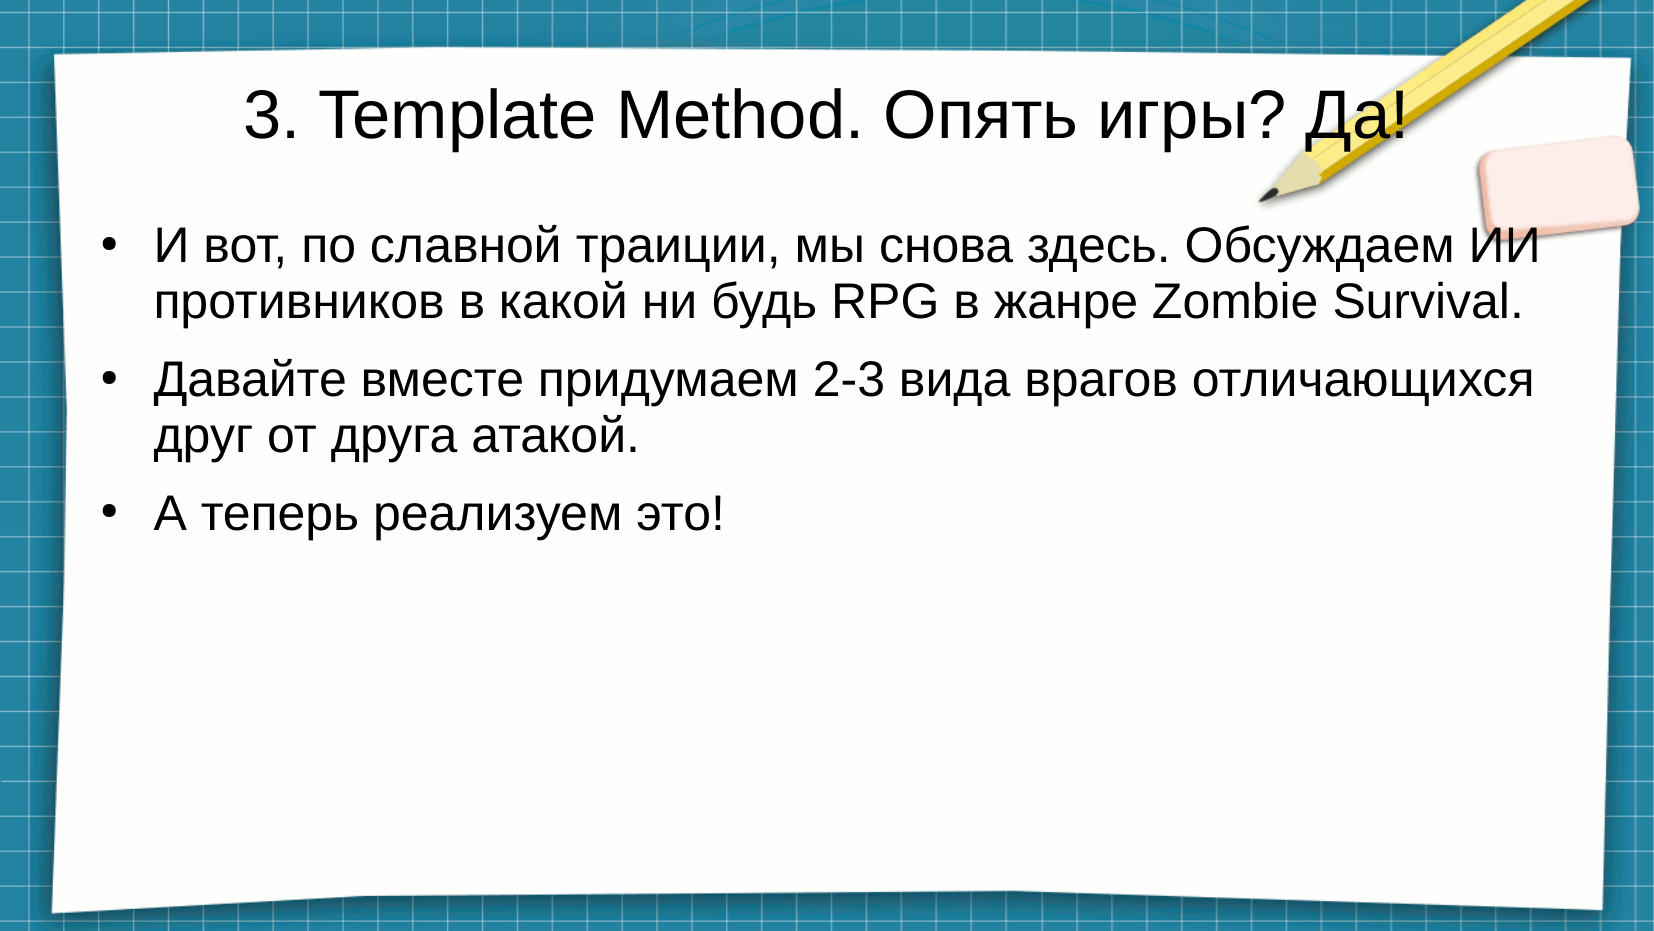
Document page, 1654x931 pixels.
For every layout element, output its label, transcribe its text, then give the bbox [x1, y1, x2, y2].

title 3. Template Method. Опять игры? Да! [82, 37, 1571, 193]
list И вот, по славной траиции, мы снова здесь. Обсуждаем ИИ противников в какой ни будь RPG в жанре Zombie Survival. Давайте вместе придумаем 2-3 вида врагов отличающихся друг от друга атакой. А теперь реализуем это! [82, 217, 1571, 758]
picture [0, 0, 1654, 931]
